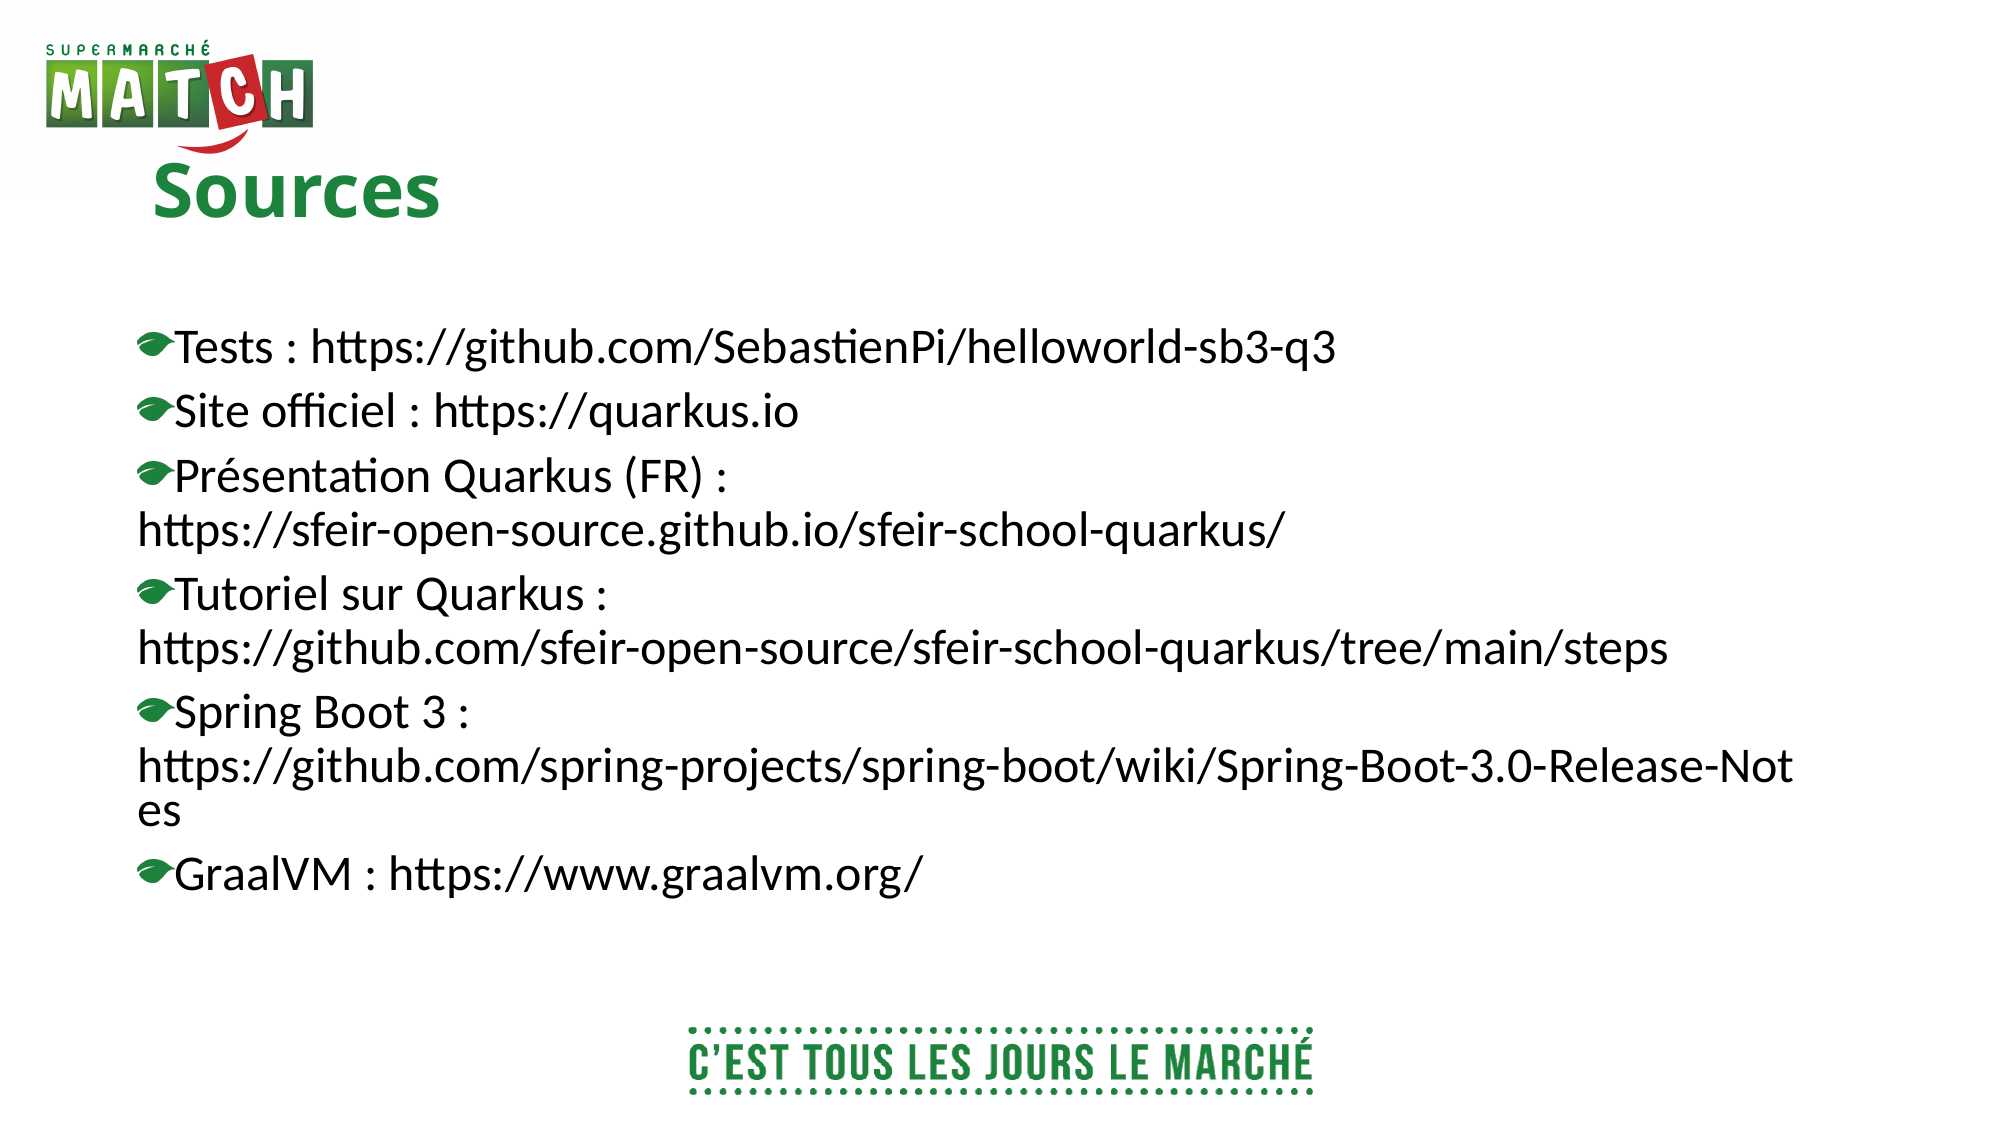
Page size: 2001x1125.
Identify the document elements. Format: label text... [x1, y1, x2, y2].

list Tests : https://github.com/SebastienPi/helloworld-sb3-q3 Site officiel : https://quarkus.io Présentation Quarkus (FR) : https://sfeir-open-source.github.io/sfeir-school-quarkus/ Tutoriel sur Quarkus : https://github.com/sfeir-open-source/sfeir-school-quarkus/tree/main/steps Spring Boot 3 : https://github.com/spring-projects/spring-boot/wiki/Spring-Boot-3.0-Release-Notes GraalVM : https://www.graalvm.org/ [137, 249, 1802, 975]
picture [4, 2, 355, 196]
picture [685, 1024, 1315, 1098]
title Sources [137, 137, 1863, 250]
